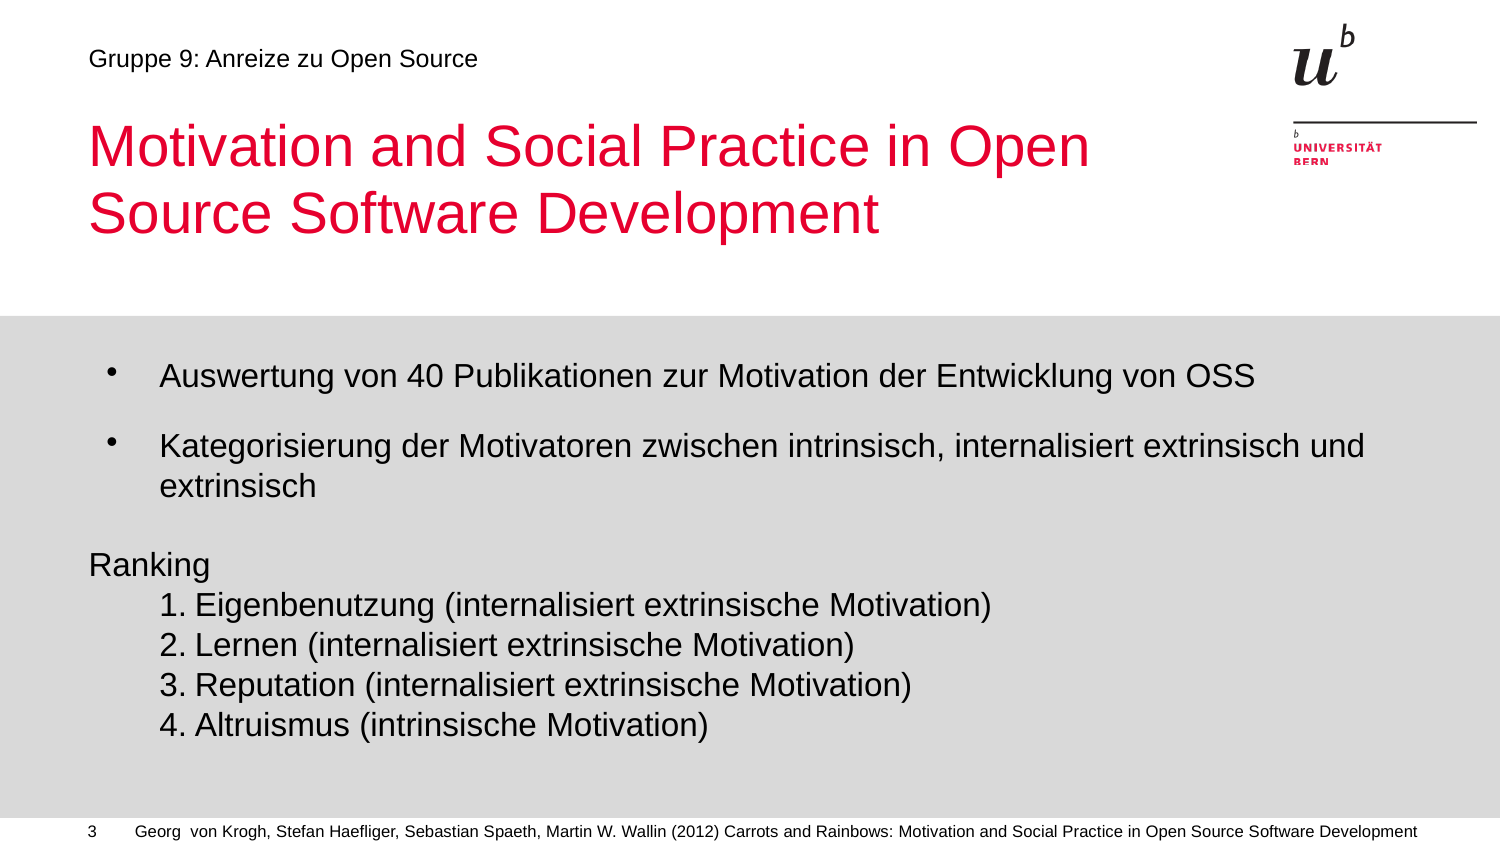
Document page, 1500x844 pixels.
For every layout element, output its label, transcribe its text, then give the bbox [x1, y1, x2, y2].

text_box Georg von Krogh, Stefan Haefliger, Sebastian Spaeth, Martin W. Wallin (2012) Carrots and Rainbows: Motivation and Social Practice in Open Source Software Development [134, 820, 1420, 841]
text_box Motivation and Social Practice in Open Source Software Development [88, 111, 1241, 179]
text_box Auswertung von 40 Publikationen zur Motivation der Entwicklung von OSS Kategorisierung der Motivatoren zwischen intrinsisch, internalisiert extrinsisch und extrinsisch Ranking Eigenbenutzung (internalisiert extrinsische Motivation) Lernen (internalisiert extrinsische Motivation) Reputation (internalisiert extrinsische Motivation) Altruismus (intrinsische Motivation) [88, 354, 1435, 783]
